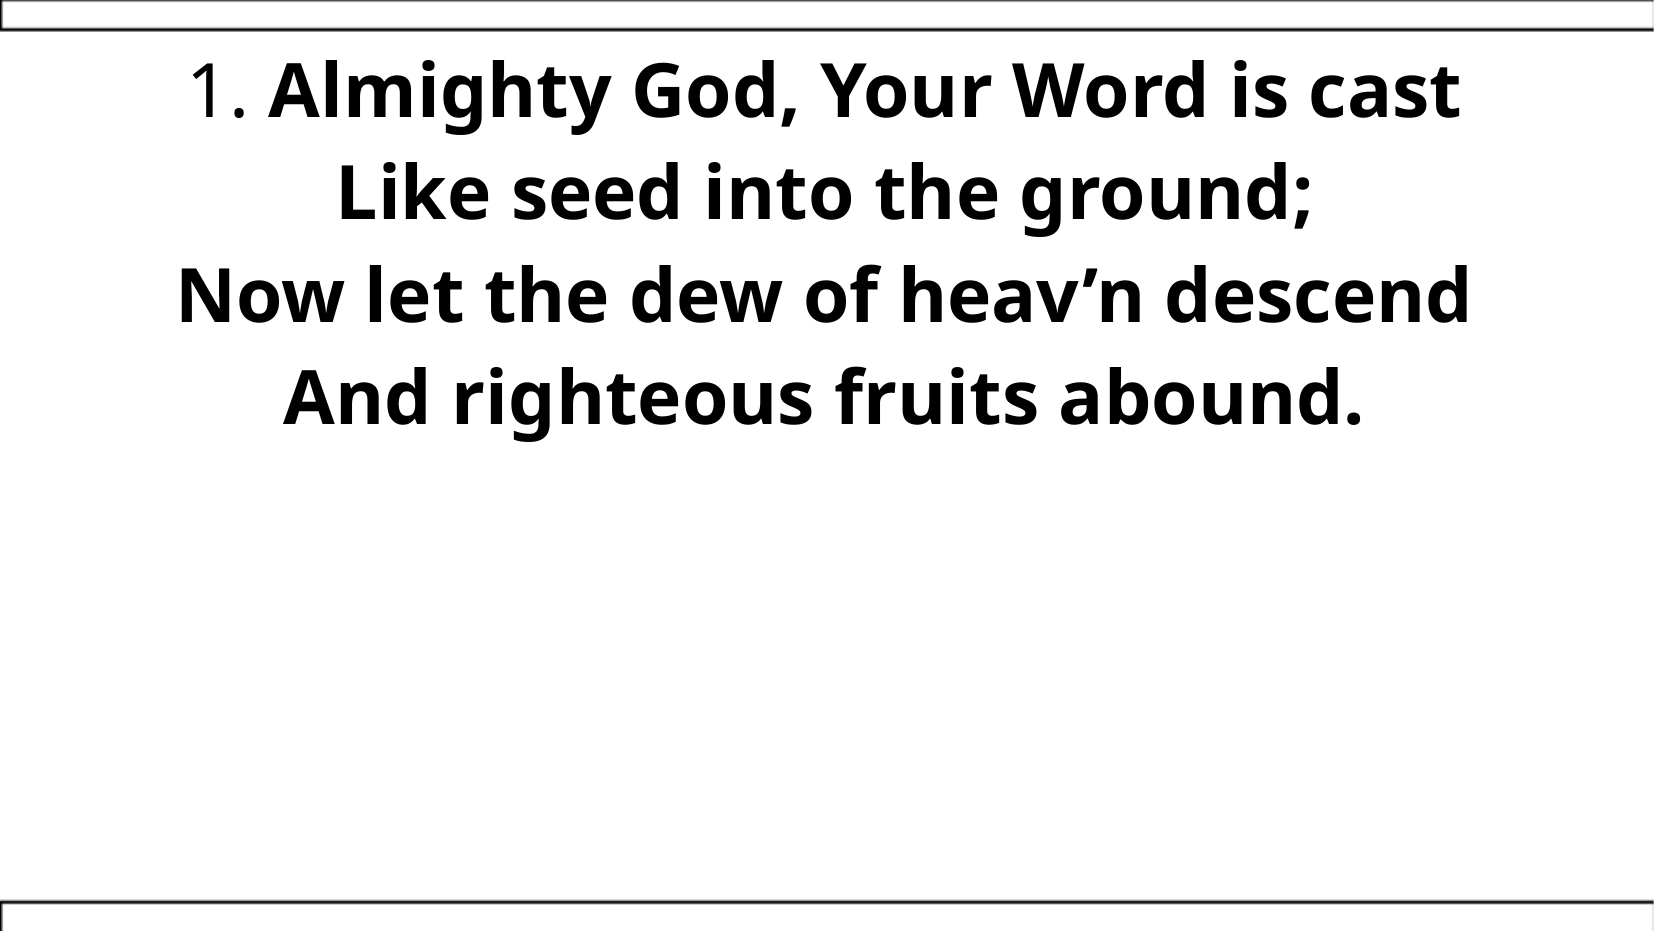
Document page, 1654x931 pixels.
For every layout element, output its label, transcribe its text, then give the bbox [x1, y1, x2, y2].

picture [0, 0, 1654, 931]
text_box 1. Almighty God, Your Word is cast Like seed into the ground; Now let the dew of heav’n descend And righteous fruits abound. [75, 30, 1576, 445]
